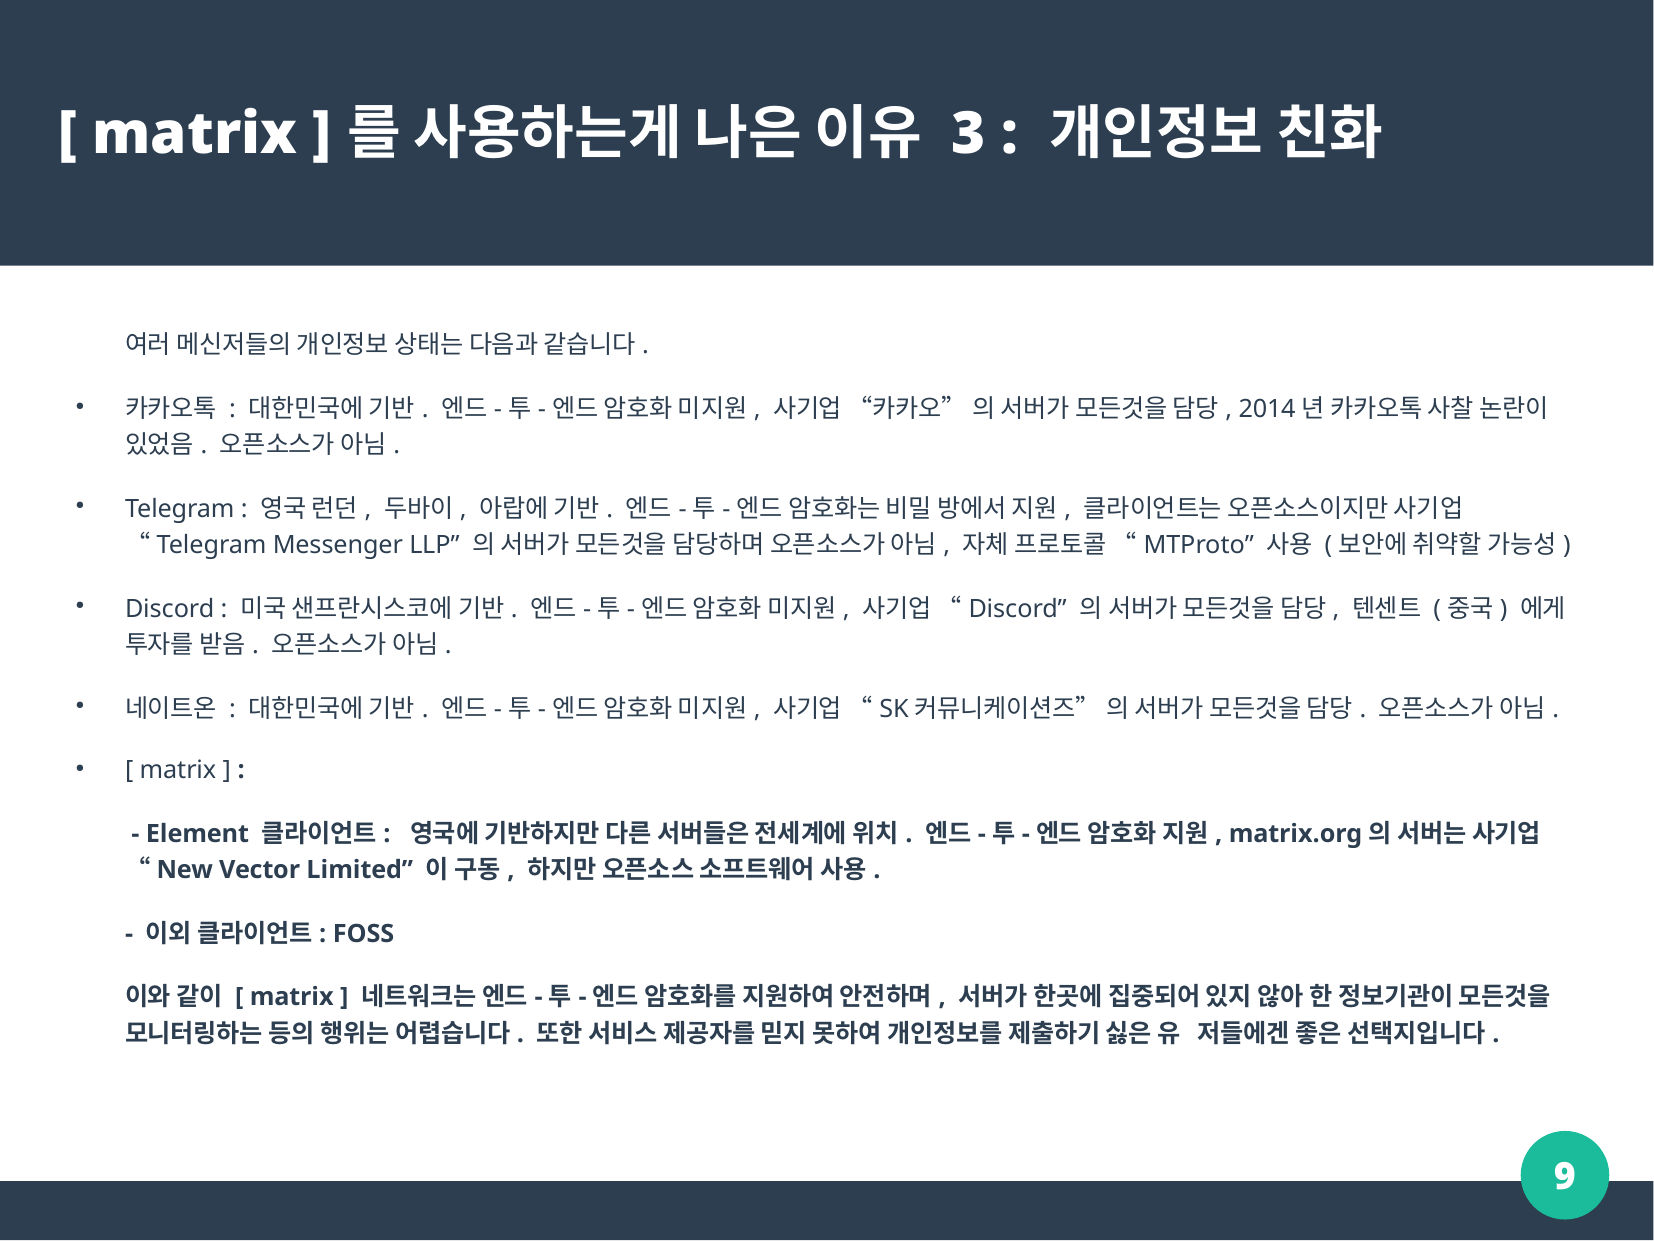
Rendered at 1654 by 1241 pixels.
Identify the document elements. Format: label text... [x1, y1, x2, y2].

list 여러 메신저들의 개인정보 상태는 다음과 같습니다. 카카오톡 : 대한민국에 기반. 엔드-투-엔드 암호화 미지원, 사기업 “카카오” 의 서버가 모든것을 담당, 2014년 카카오톡 사찰 논란이 있었음. 오픈소스가 아님. Telegram : 영국 런던, 두바이, 아랍에 기반. 엔드-투-엔드 암호화는 비밀 방에서 지원, 클라이언트는 오픈소스이지만 사기업 “Telegram Messenger LLP” 의 서버가 모든것을 담당하며 오픈소스가 아님, 자체 프로토콜 “MTProto” 사용 (보안에 취약할 가능성) Discord : 미국 샌프란시스코에 기반. 엔드-투-엔드 암호화 미지원, 사기업 “Discord” 의 서버가 모든것을 담당, 텐센트 (중국) 에게 투자를 받음. 오픈소스가 아님. 네이트온 : 대한민국에 기반. 엔드-투-엔드 암호화 미지원, 사기업 “SK커뮤니케이션즈” 의 서버가 모든것을 담당. 오픈소스가 아님. [ matrix ] : - Element 클라이언트: 영국에 기반하지만 다른 서버들은 전세계에 위치. 엔드-투-엔드 암호화 지원, matrix.org의 서버는 사기업 “New Vector Limited” 이 구동, 하지만 오픈소스 소프트웨어 사용. - 이외 클라이언트: FOSS 이와 같이 [ matrix ] 네트워크는 엔드-투-엔드 암호화를 지원하여 안전하며, 서버가 한곳에 집중되어 있지 않아 한 정보기관이 모든것을 모니터링하는 등의 행위는 어렵습니다. 또한 서비스 제공자를 믿지 못하여 개인정보를 제출하기 싫은 유 저들에겐 좋은 선택지입니다. [59, 324, 1595, 1152]
title [ matrix ]를 사용하는게 나은 이유 3 : 개인정보 친화 [59, 49, 1595, 207]
